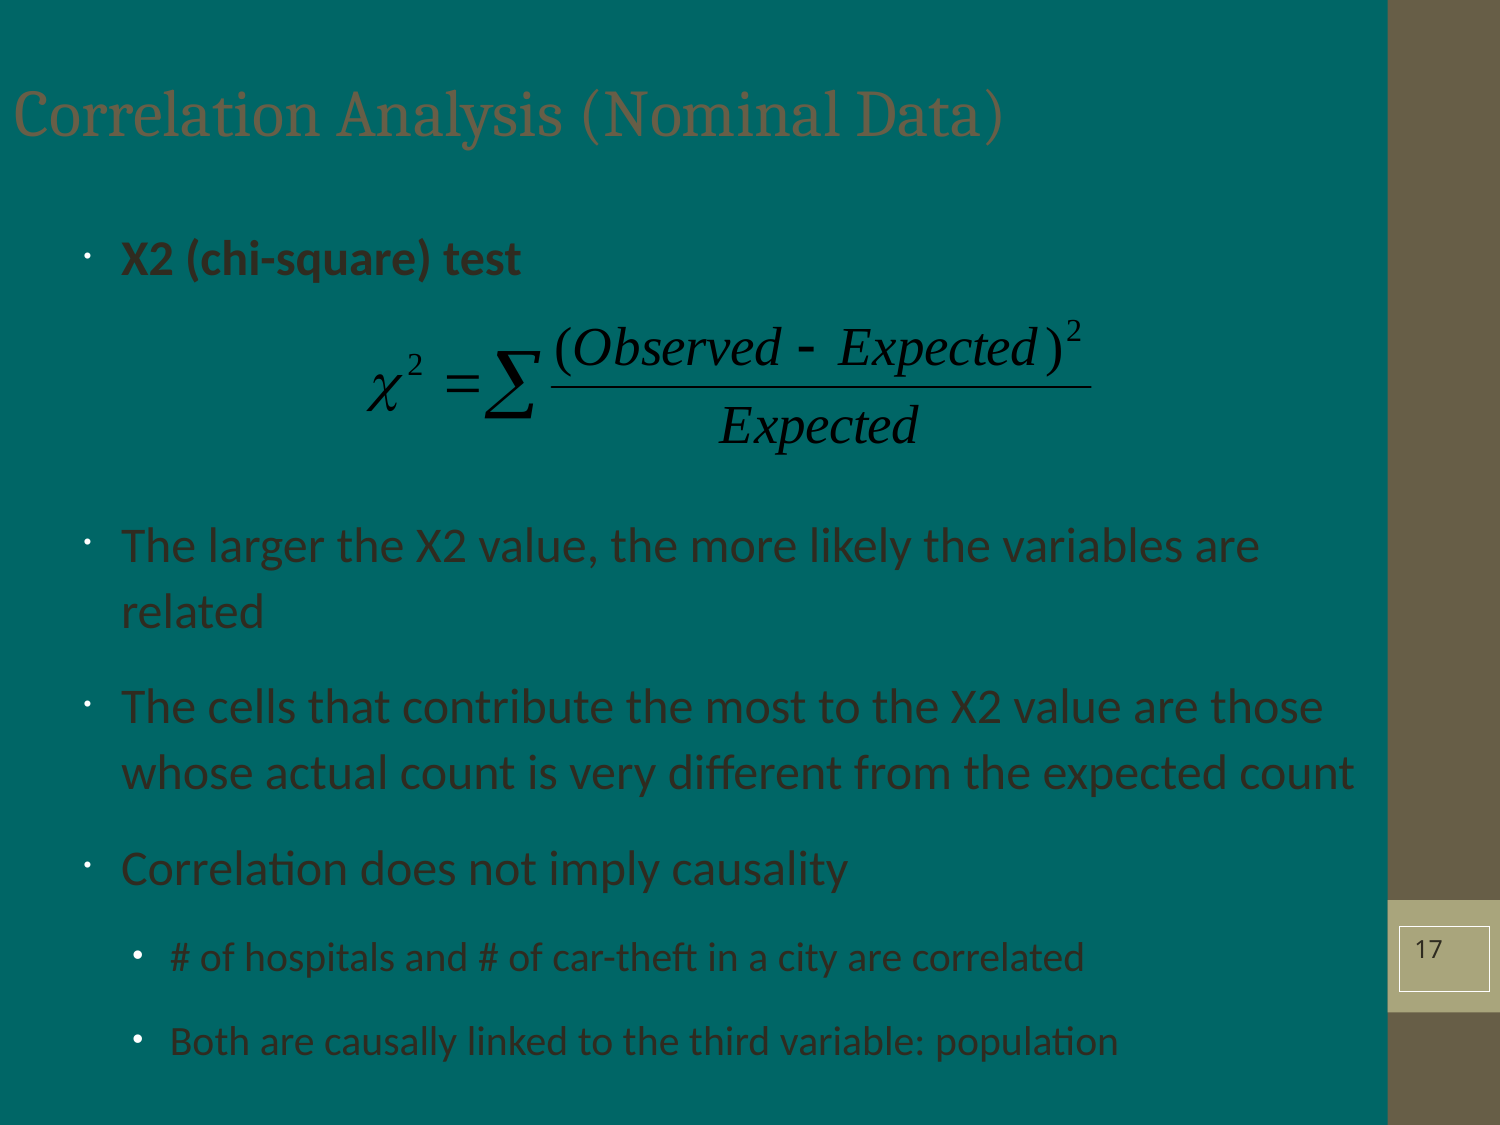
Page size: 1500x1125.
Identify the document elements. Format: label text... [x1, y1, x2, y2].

slide_number <number> [1399, 926, 1490, 992]
list Χ2 (chi-square) test The larger the Χ2 value, the more likely the variables are related The cells that contribute the most to the Χ2 value are those whose actual count is very different from the expected count Correlation does not imply causality # of hospitals and # of car-theft in a city are correlated Both are causally linked to the third variable: population [50, 212, 1425, 1063]
title Correlation Analysis (Nominal Data) [0, 62, 1500, 163]
picture [358, 304, 1103, 465]
